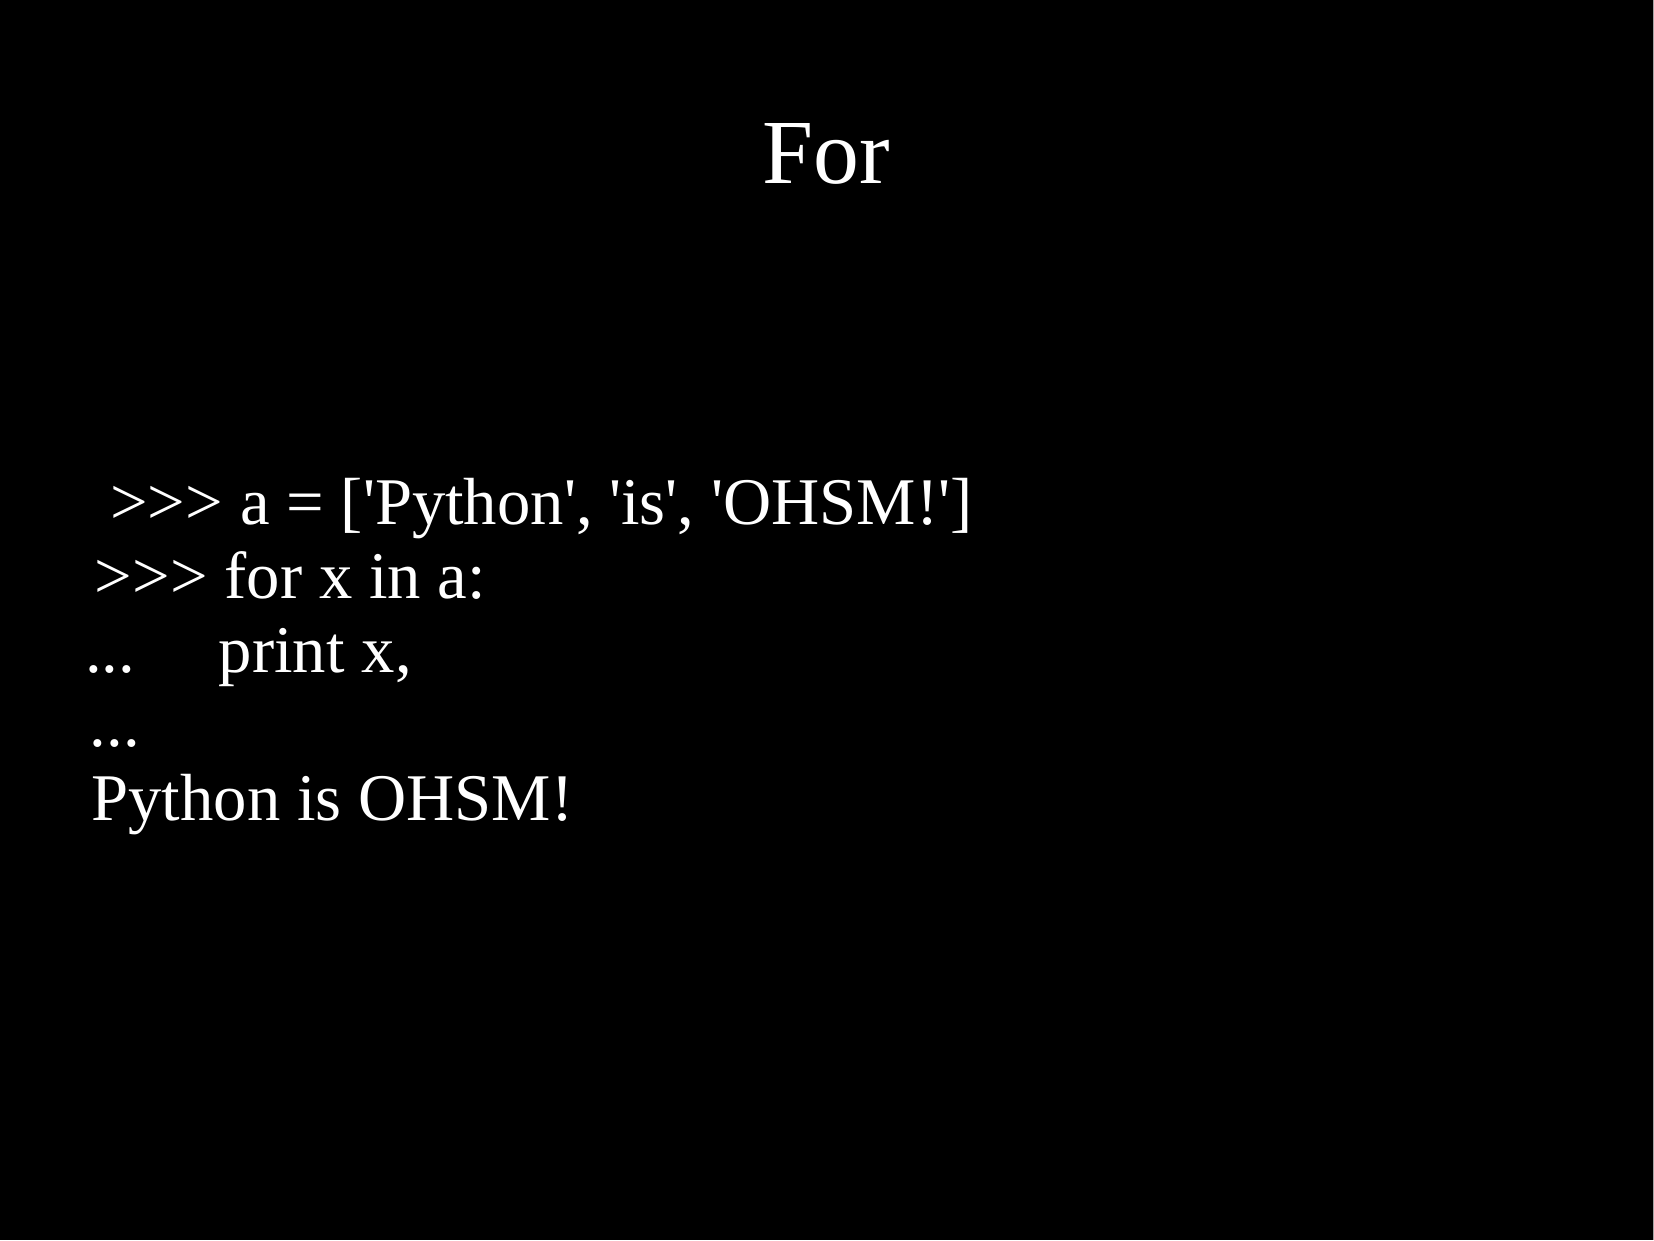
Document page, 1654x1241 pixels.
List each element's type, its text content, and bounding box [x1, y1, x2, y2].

title For [82, 49, 1571, 257]
subtitle >>> a = ['Python', 'is', 'OHSM!'] >>> for x in a: ... print x, ... Python is OHSM! [82, 290, 1571, 1010]
